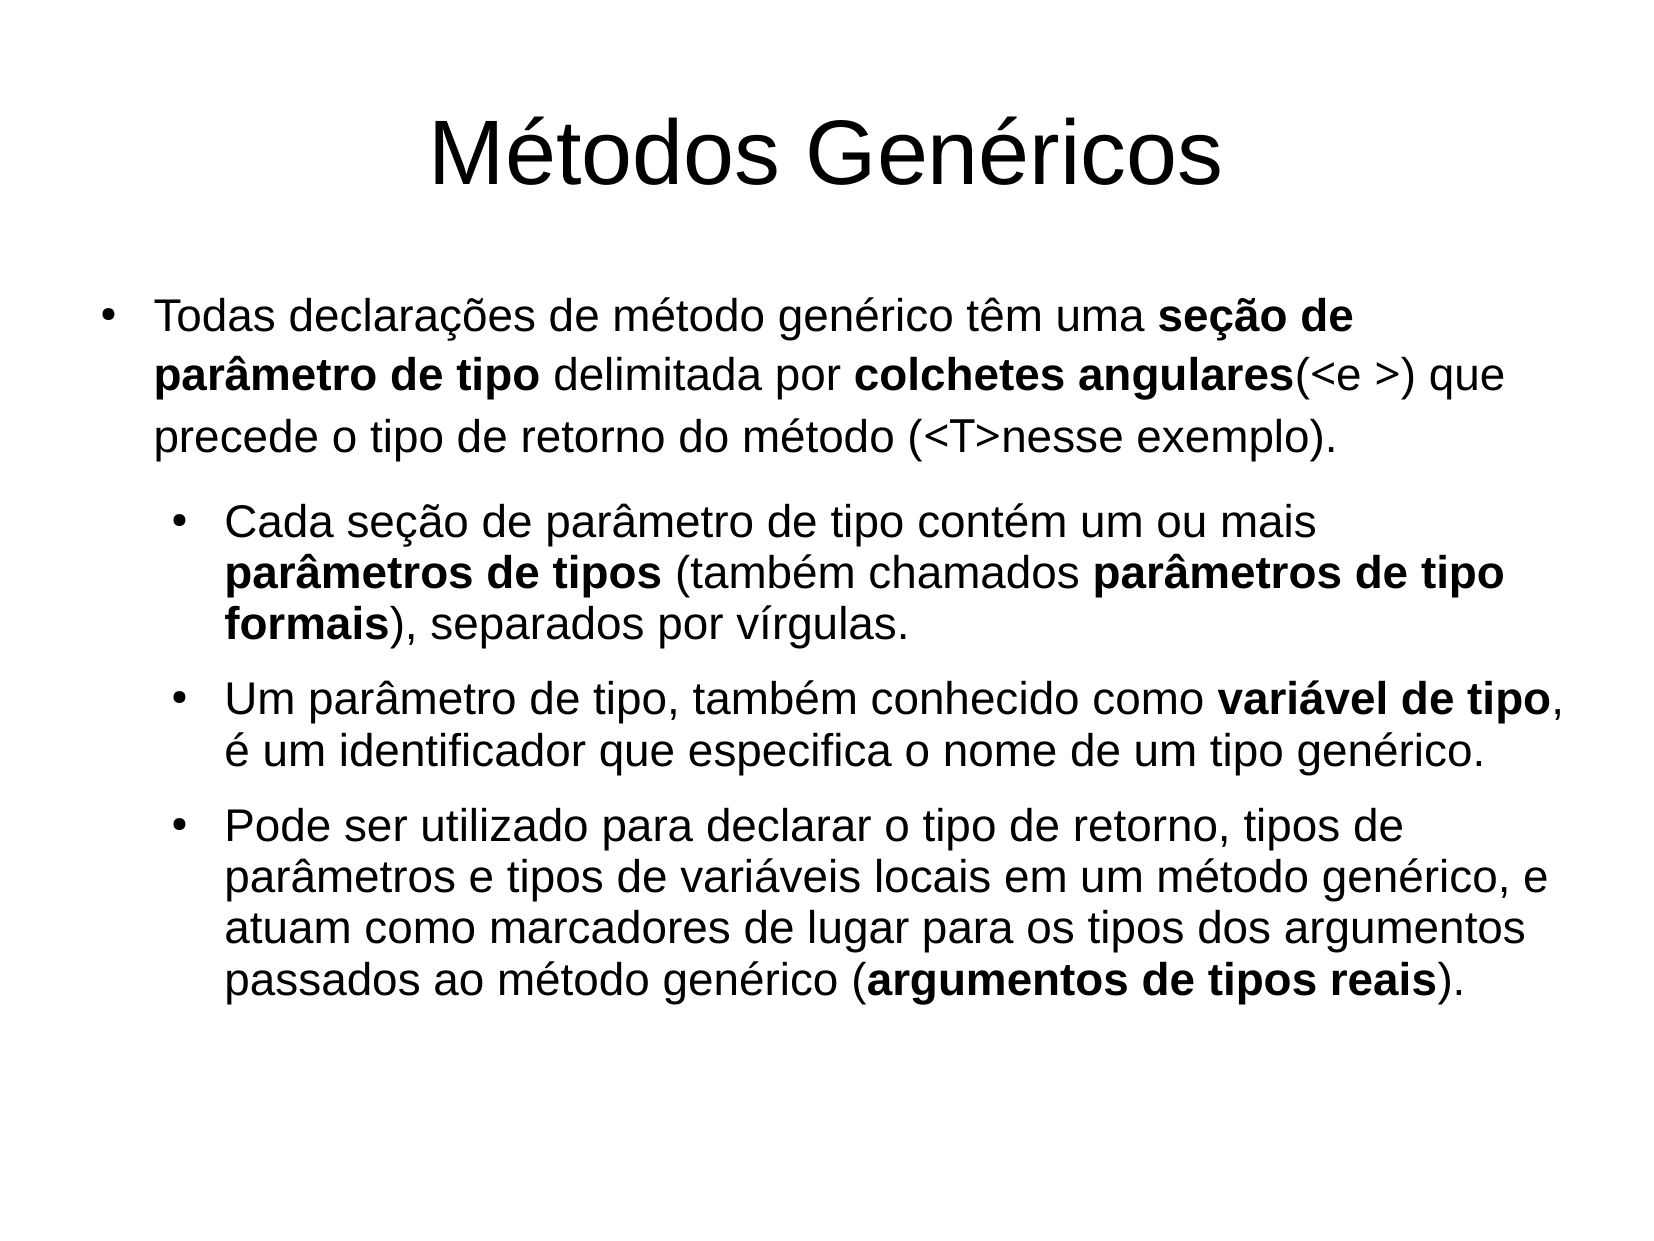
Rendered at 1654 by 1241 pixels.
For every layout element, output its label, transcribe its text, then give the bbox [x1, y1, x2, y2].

title Métodos Genéricos [82, 49, 1571, 257]
list Todas declarações de método genérico têm uma seção de parâmetro de tipo delimitada por colchetes angulares(<e >) que precede o tipo de retorno do método (<T>nesse exemplo). Cada seção de parâmetro de tipo contém um ou mais parâmetros de tipos (também chamados parâmetros de tipo formais), separados por vírgulas. Um parâmetro de tipo, também conhecido como variável de tipo, é um identificador que especifica o nome de um tipo genérico. Pode ser utilizado para declarar o tipo de retorno, tipos de parâmetros e tipos de variáveis locais em um método genérico, e atuam como marcadores de lugar para os tipos dos argumentos passados ao método genérico (argumentos de tipos reais). [82, 290, 1571, 1109]
